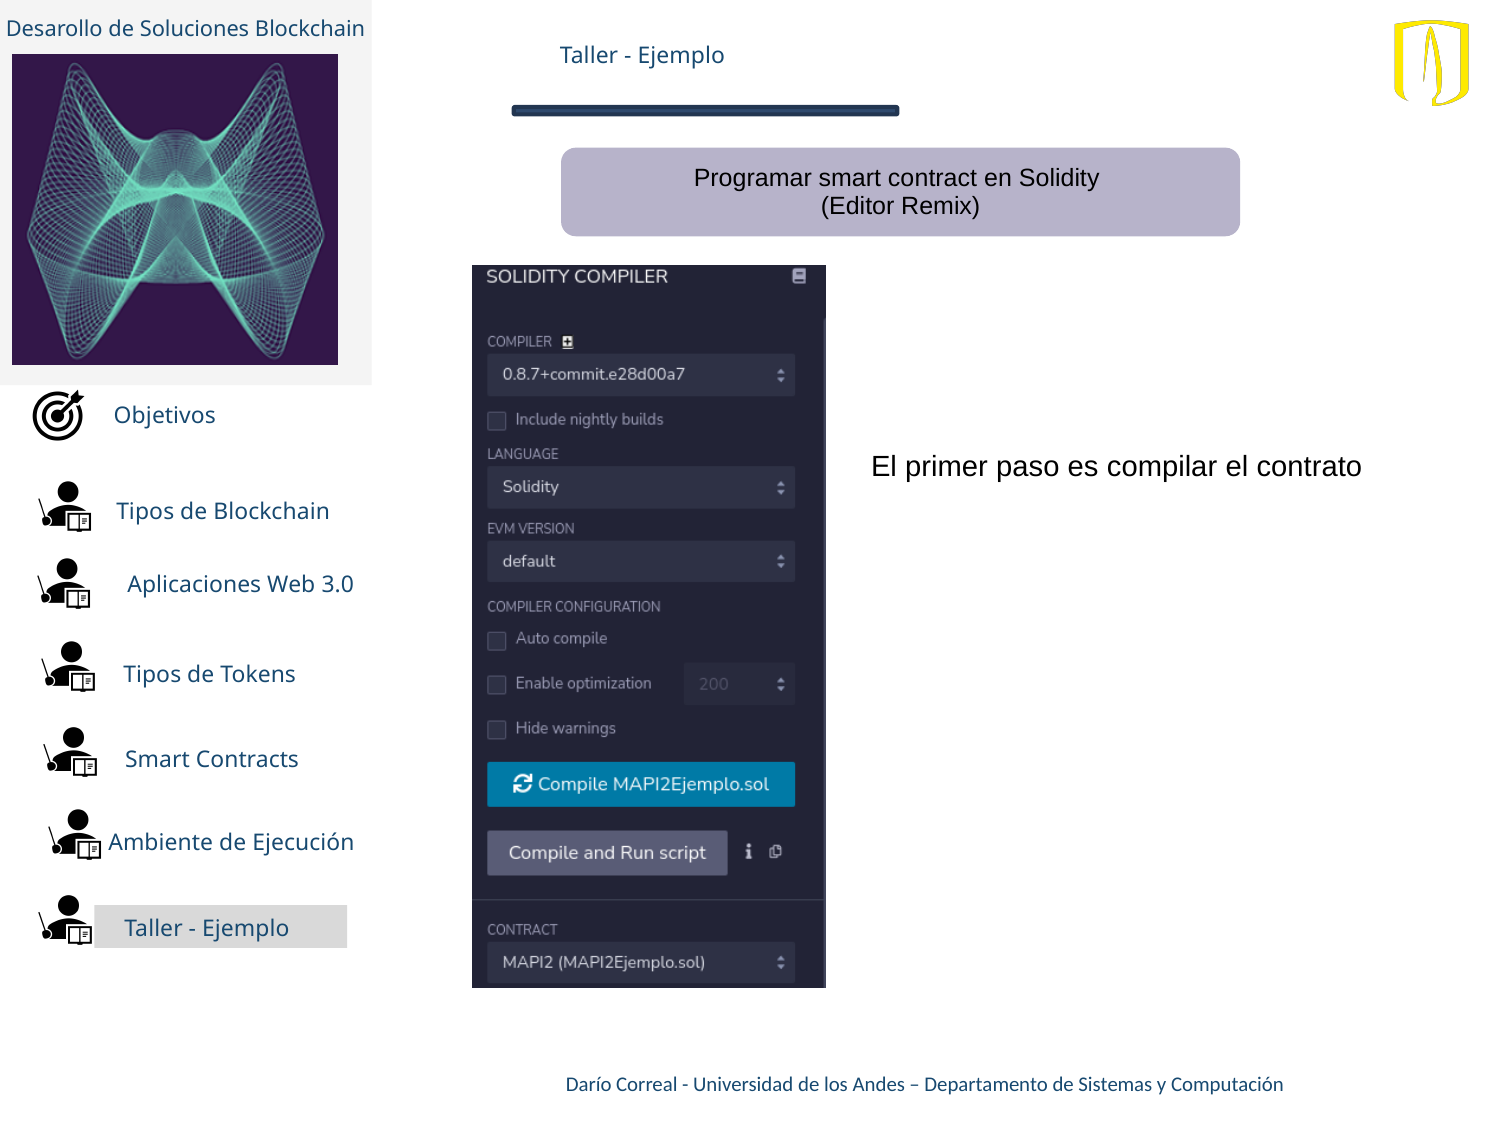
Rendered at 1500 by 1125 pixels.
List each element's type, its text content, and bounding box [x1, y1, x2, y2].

picture [36, 549, 98, 612]
text_box Smart Contracts [110, 737, 314, 781]
text_box Aplicaciones Web 3.0 [112, 562, 370, 605]
picture [37, 472, 99, 535]
text_box El primer paso es compilar el contrato [856, 442, 1387, 491]
picture [42, 718, 105, 780]
text_box Taller - Ejemplo [109, 905, 305, 949]
picture [47, 800, 109, 863]
text_box Ambiente de Ejecución [63, 820, 370, 863]
text_box Tipos de Tokens [108, 652, 312, 695]
picture [40, 632, 103, 695]
picture [1387, 19, 1476, 107]
text_box Programar smart contract en Solidity (Editor Remix) [561, 147, 1241, 237]
text_box [513, 107, 898, 115]
picture [12, 54, 338, 365]
picture [472, 265, 826, 988]
text_box Objetivos [98, 393, 231, 437]
picture [37, 886, 100, 948]
text_box Darío Correal - Universidad de los Andes – Departamento de Sistemas y Computación [551, 1062, 1300, 1103]
text_box Taller - Ejemplo [544, 32, 740, 76]
text_box [100, 905, 109, 948]
picture [27, 384, 90, 446]
text_box [305, 905, 348, 948]
text_box Tipos de Blockchain [101, 489, 346, 532]
